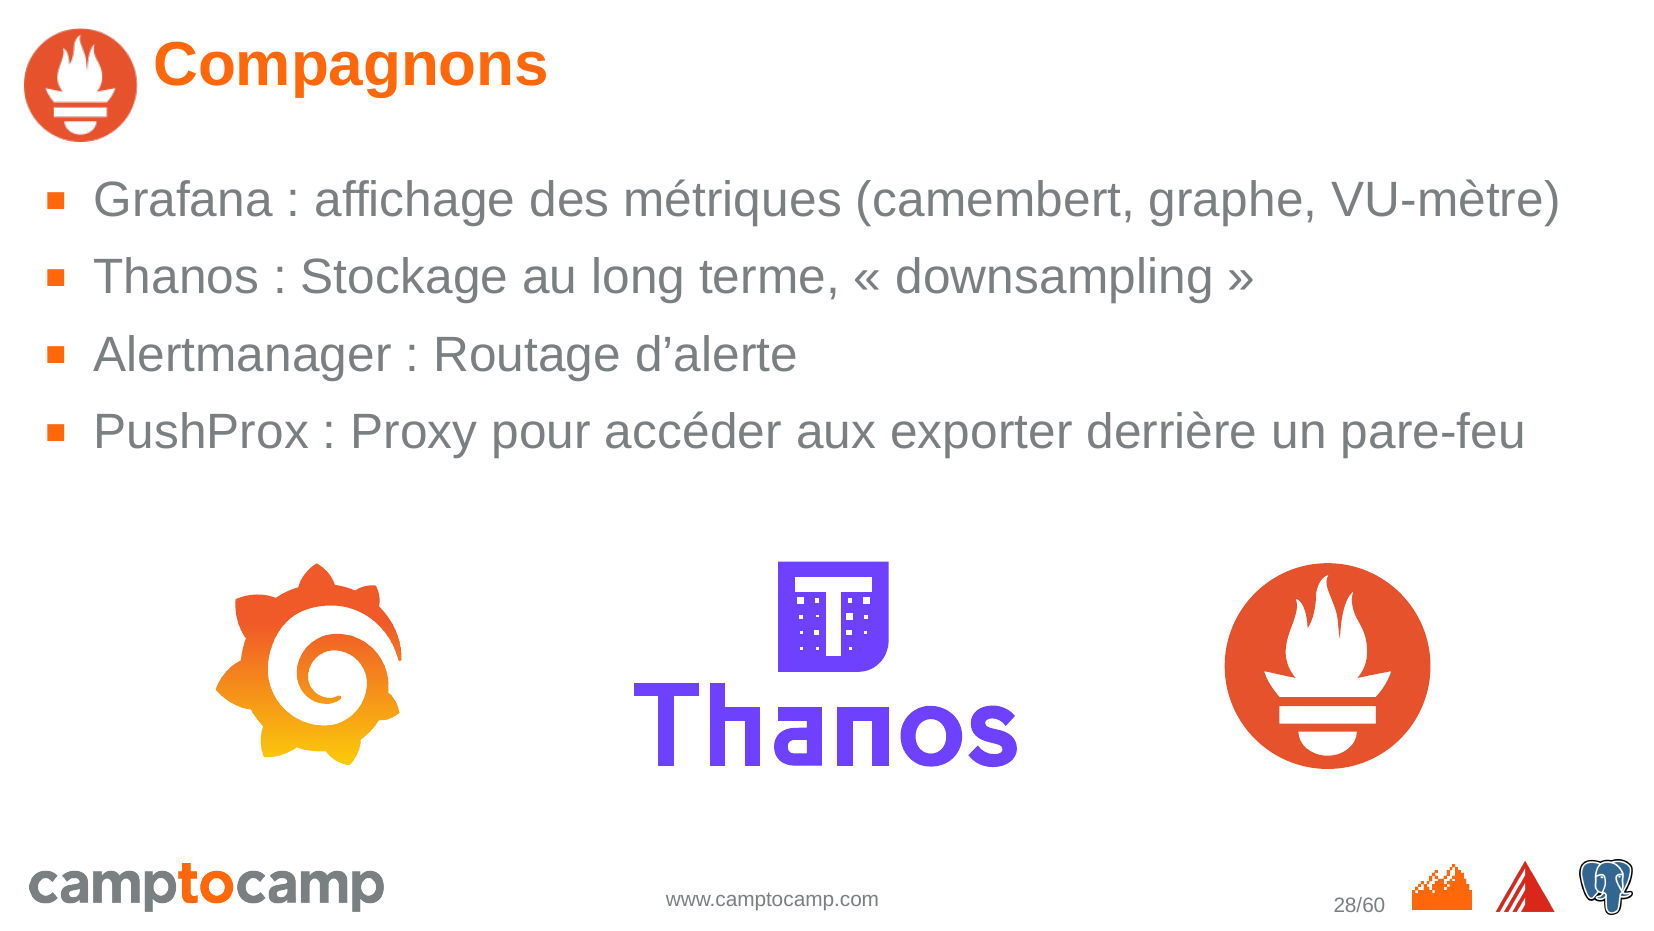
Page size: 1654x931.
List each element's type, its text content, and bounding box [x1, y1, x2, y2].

picture [1495, 856, 1556, 917]
picture [24, 28, 139, 142]
picture [1412, 864, 1472, 910]
list Grafana : affichage des métriques (camembert, graphe, VU-mètre) Thanos : Stockage au long terme, « downsampling » Alertmanager : Routage d’alerte PushProx : Proxy pour accéder aux exporter derrière un pare-feu [29, 171, 1625, 532]
picture [1223, 561, 1436, 770]
picture [632, 561, 1018, 768]
picture [29, 863, 384, 912]
picture [215, 561, 402, 768]
title Compagnons [153, 29, 1625, 156]
picture [1579, 859, 1633, 915]
